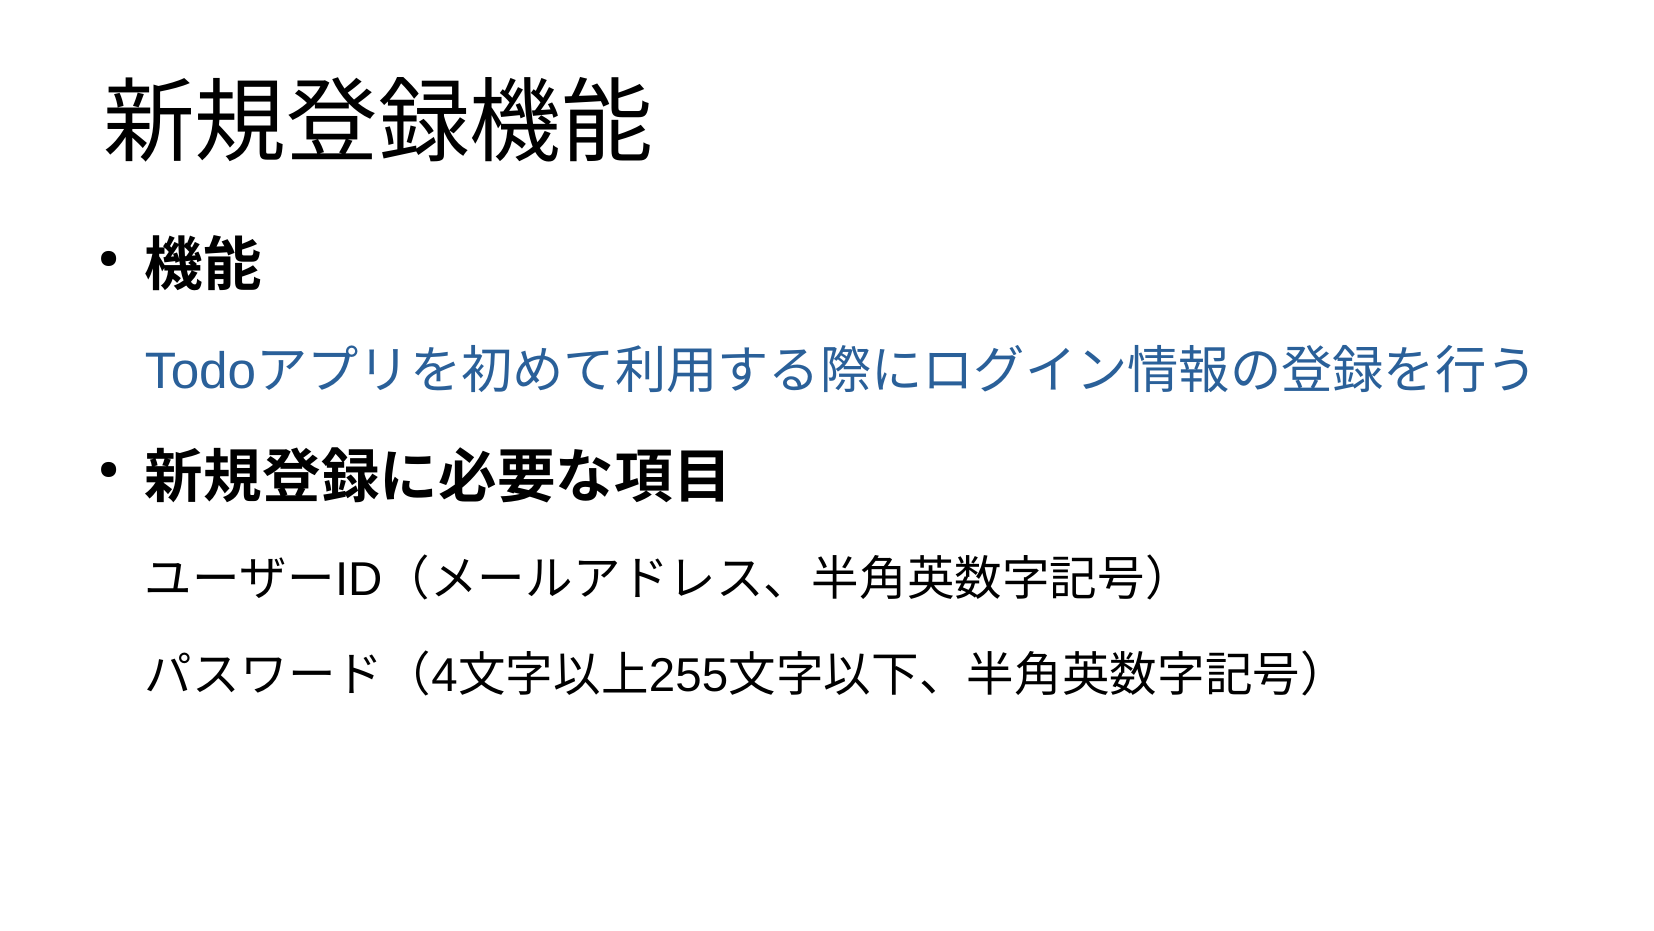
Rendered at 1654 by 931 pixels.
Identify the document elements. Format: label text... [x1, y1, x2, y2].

title 新規登録機能 [82, 37, 1571, 193]
list 機能 Todoアプリを初めて利用する際にログイン情報の登録を行う 新規登録に必要な項目 ユーザーID（メールアドレス、半角英数字記号） パスワード（4文字以上255文字以下、半角英数字記号） [82, 217, 1571, 758]
